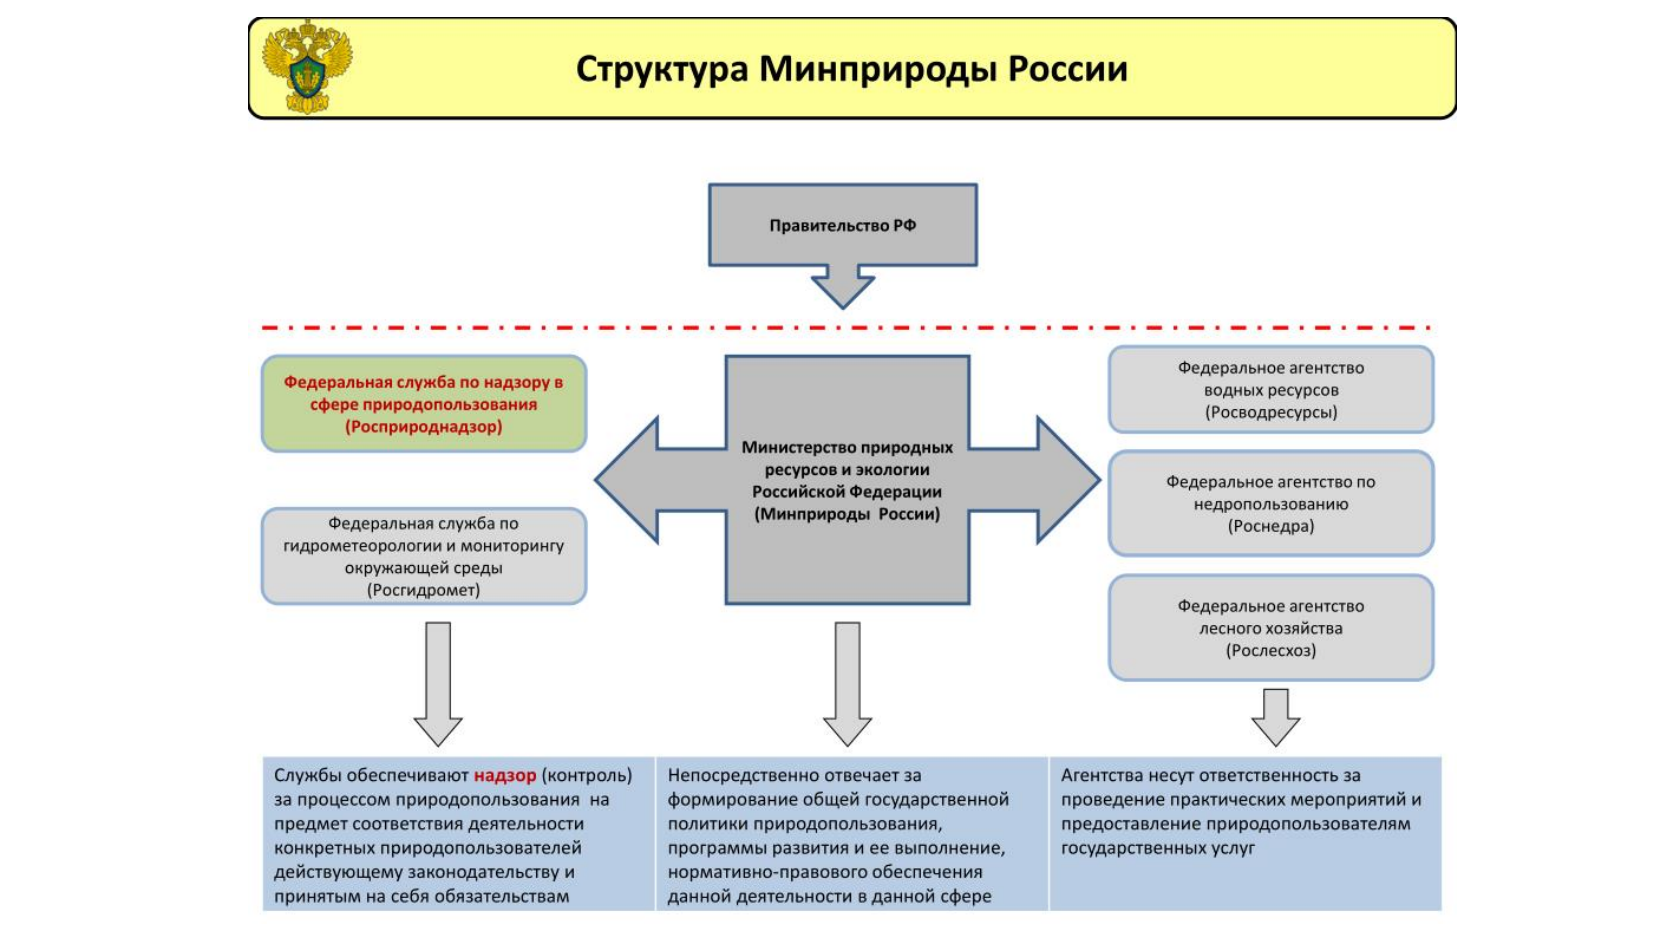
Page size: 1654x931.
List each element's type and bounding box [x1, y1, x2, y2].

picture [248, 17, 1457, 924]
